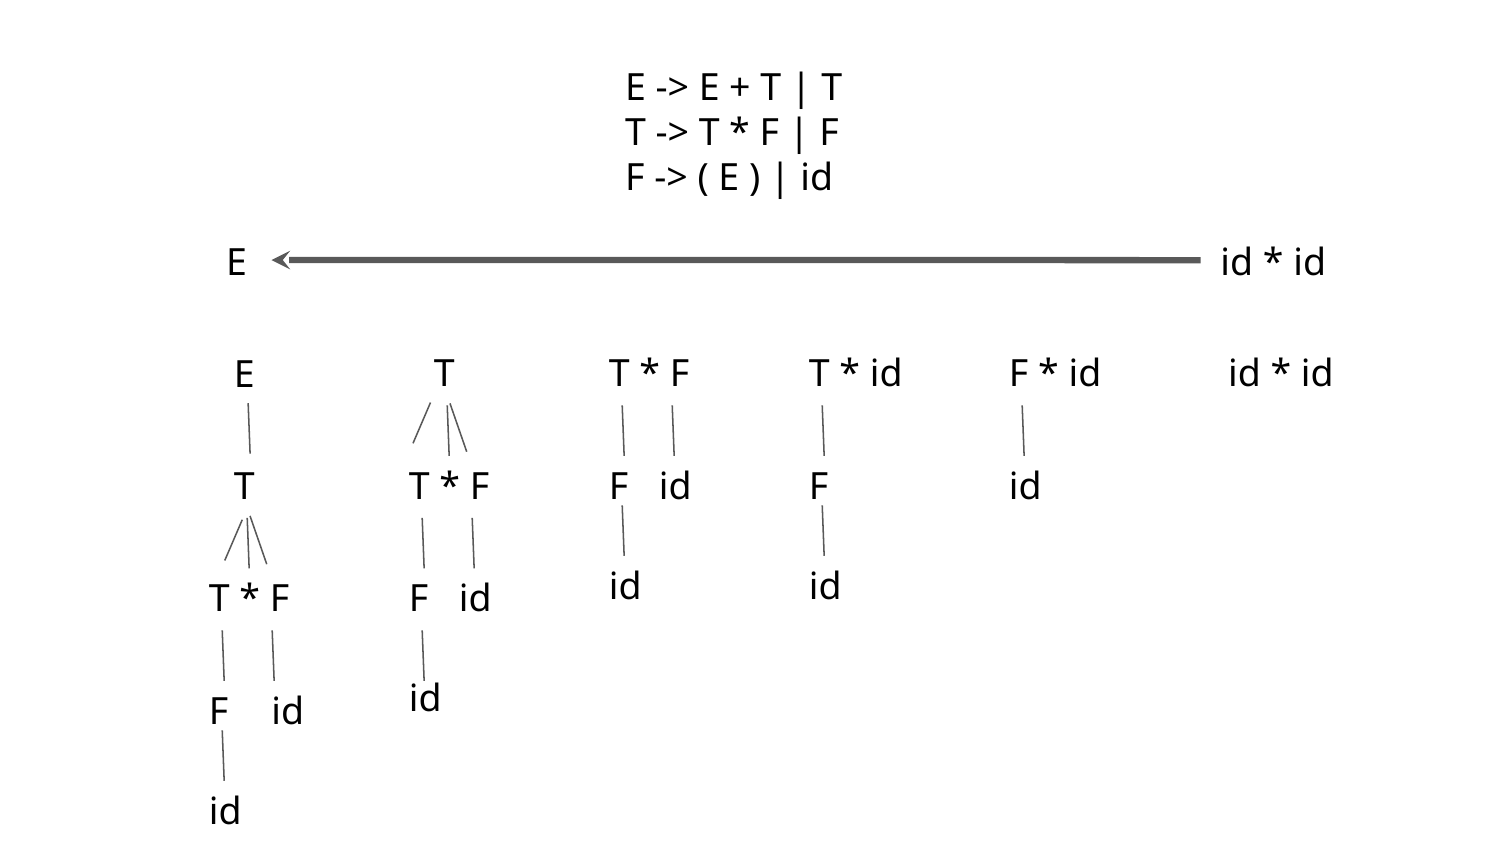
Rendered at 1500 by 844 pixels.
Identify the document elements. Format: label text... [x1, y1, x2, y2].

text_box id * id [1213, 339, 1359, 405]
text_box T * F [393, 451, 540, 517]
text_box id [643, 451, 727, 517]
text_box F * id [993, 339, 1140, 405]
text_box id [993, 451, 1140, 517]
text_box id * id [1200, 227, 1347, 293]
text_box id [443, 564, 527, 630]
text_box id [256, 676, 340, 742]
text_box E [218, 339, 365, 405]
text_box T [218, 451, 365, 517]
text_box E [201, 227, 272, 293]
text_box id [593, 551, 740, 617]
text_box T * id [793, 339, 940, 405]
text_box id [793, 551, 940, 617]
text_box id [193, 776, 340, 842]
text_box F [593, 451, 643, 517]
text_box T * F [193, 564, 340, 630]
text_box F [393, 564, 443, 630]
text_box id [393, 664, 540, 730]
text_box E -> E + T | T T -> T * F | F F -> ( E ) | id [610, 47, 961, 113]
text_box T * F [593, 339, 740, 405]
text_box T [418, 339, 565, 405]
text_box F [193, 676, 253, 742]
text_box F [793, 451, 940, 517]
